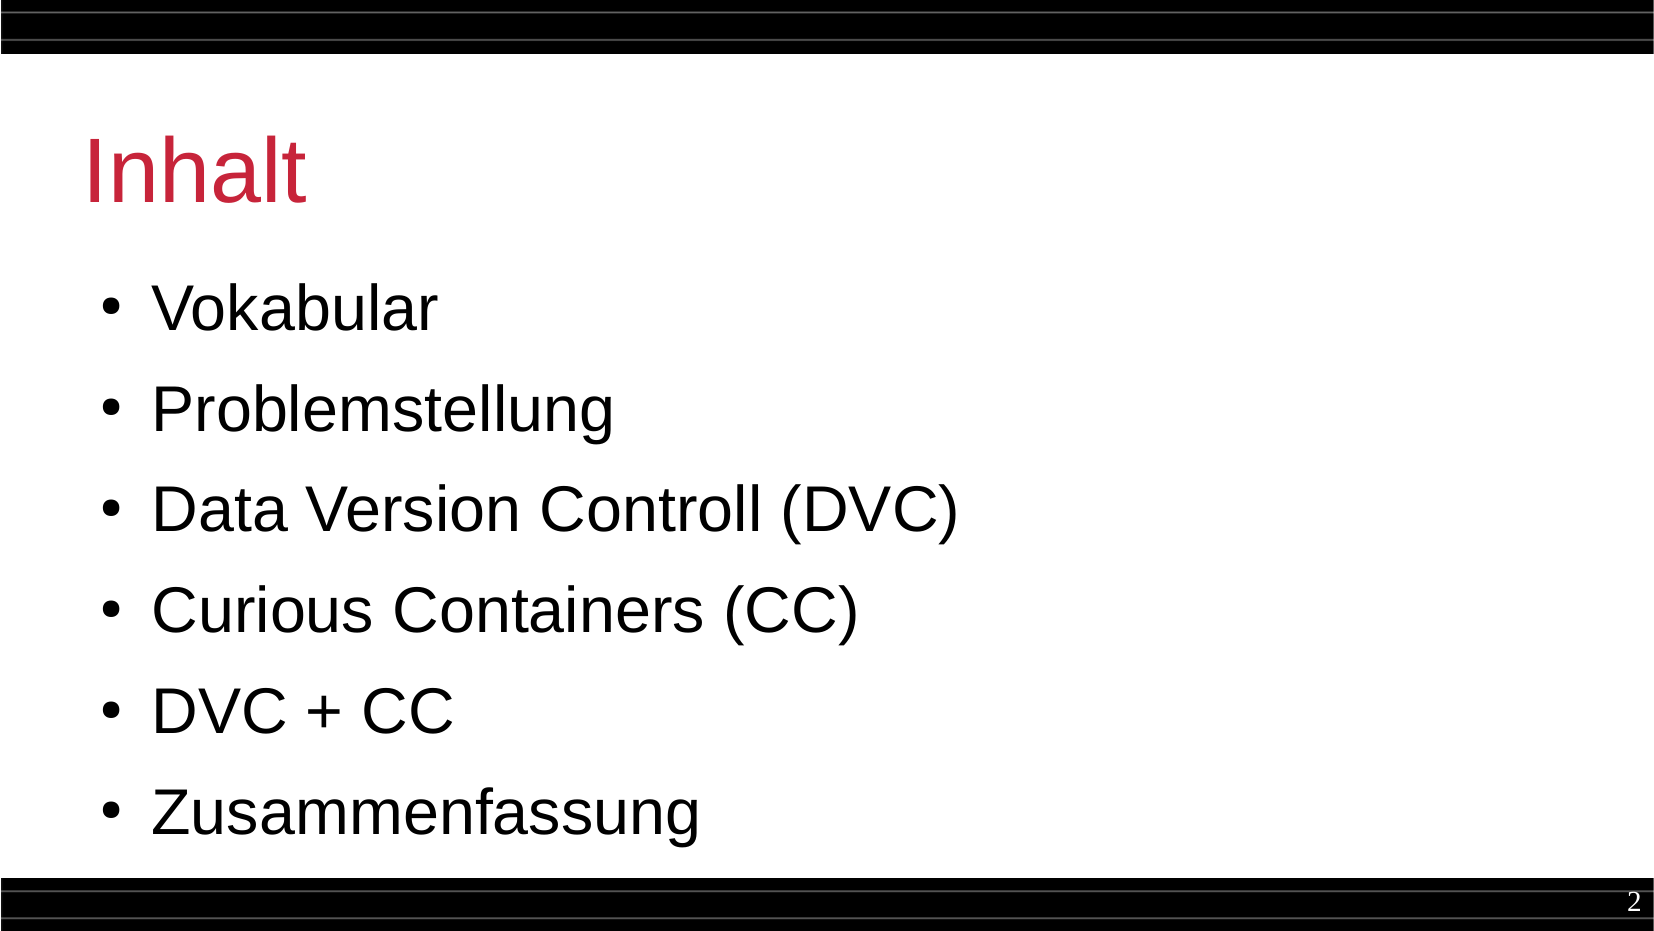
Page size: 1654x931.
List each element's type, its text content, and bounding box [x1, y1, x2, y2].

picture [1, 0, 1654, 54]
picture [1, 878, 1654, 931]
list Vokabular Problemstellung Data Version Controll (DVC) Curious Containers (CC) DVC + CC Zusammenfassung [82, 271, 1571, 851]
title Inhalt [82, 92, 1571, 249]
